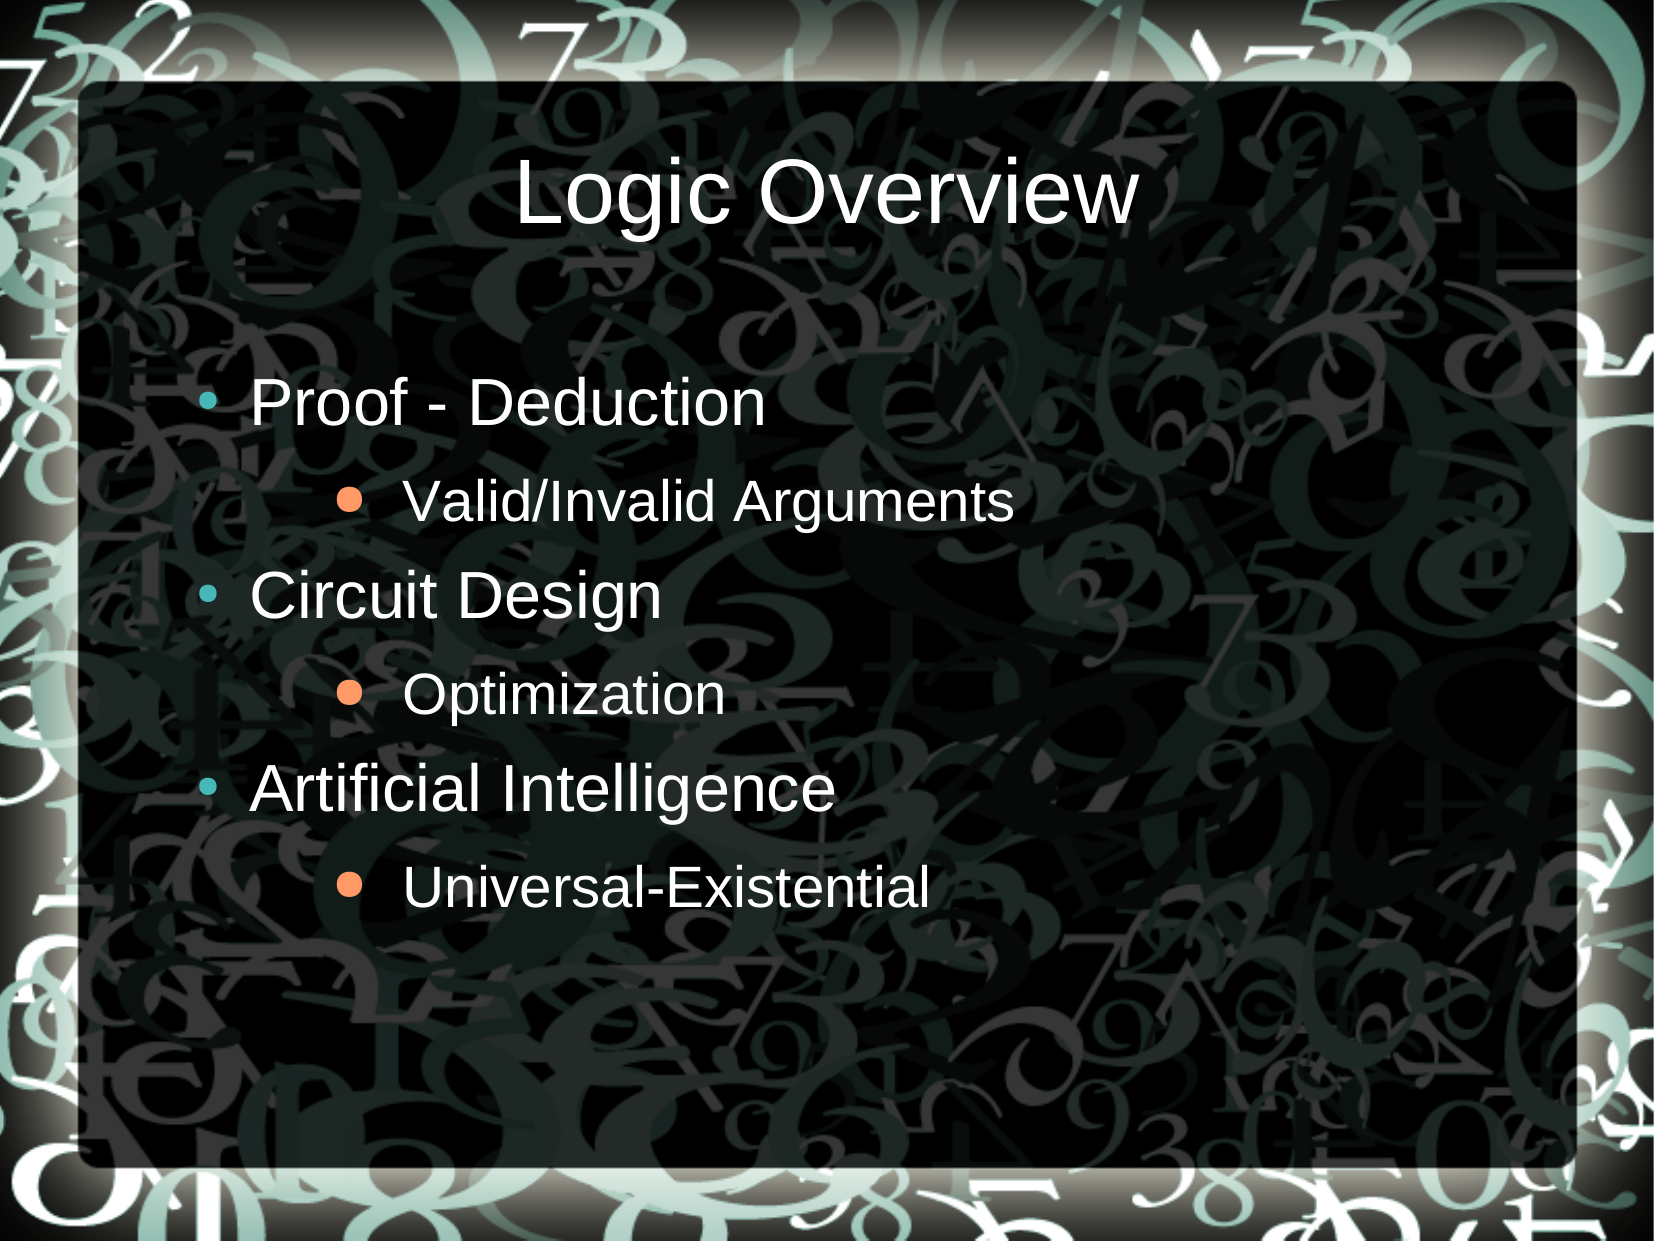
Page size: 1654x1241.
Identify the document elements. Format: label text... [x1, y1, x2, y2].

picture [0, 0, 1654, 1241]
title Logic Overview [82, 88, 1571, 296]
list Proof - Deduction Valid/Invalid Arguments Circuit Design Optimization Artificial Intelligence Universal-Existential [178, 364, 1570, 1147]
